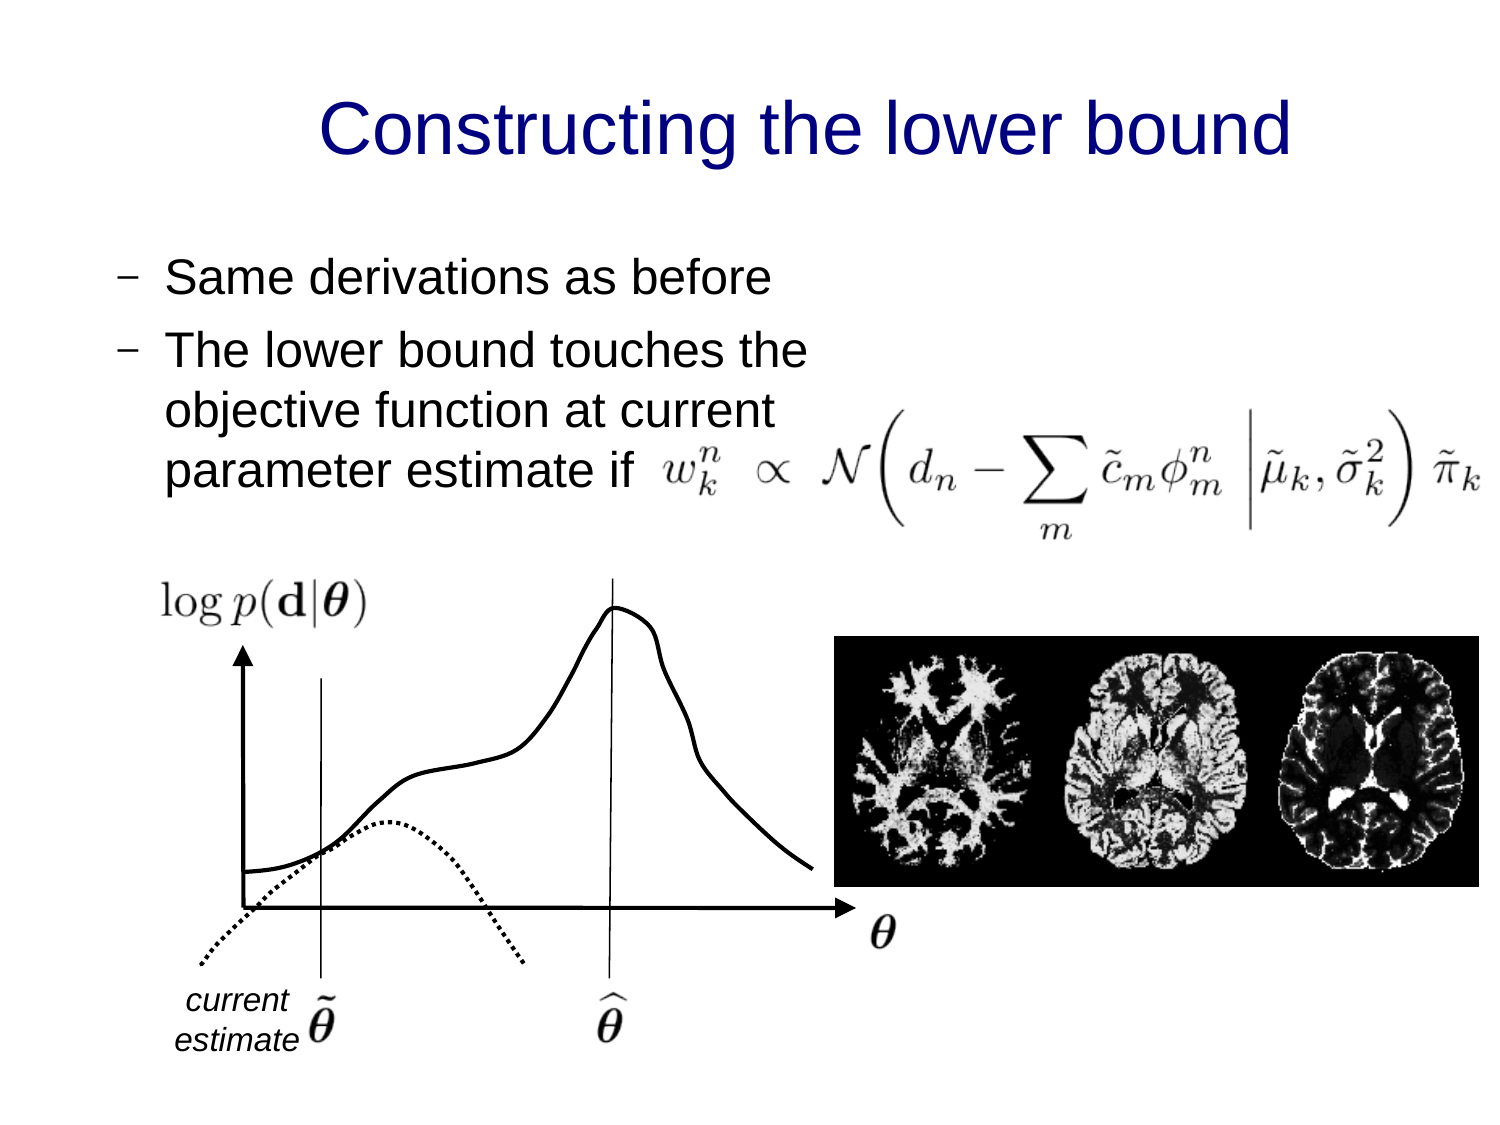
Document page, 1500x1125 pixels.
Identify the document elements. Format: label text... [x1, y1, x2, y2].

text_box Same derivations as before The lower bound touches the objective function at current parameter estimate if [27, 237, 853, 925]
title Constructing the lower bound [149, 65, 1463, 179]
picture [291, 984, 347, 1055]
picture [837, 892, 910, 967]
picture [834, 636, 1479, 887]
text_box current estimate [137, 970, 338, 1066]
picture [537, 972, 638, 1067]
picture [853, 396, 1493, 552]
